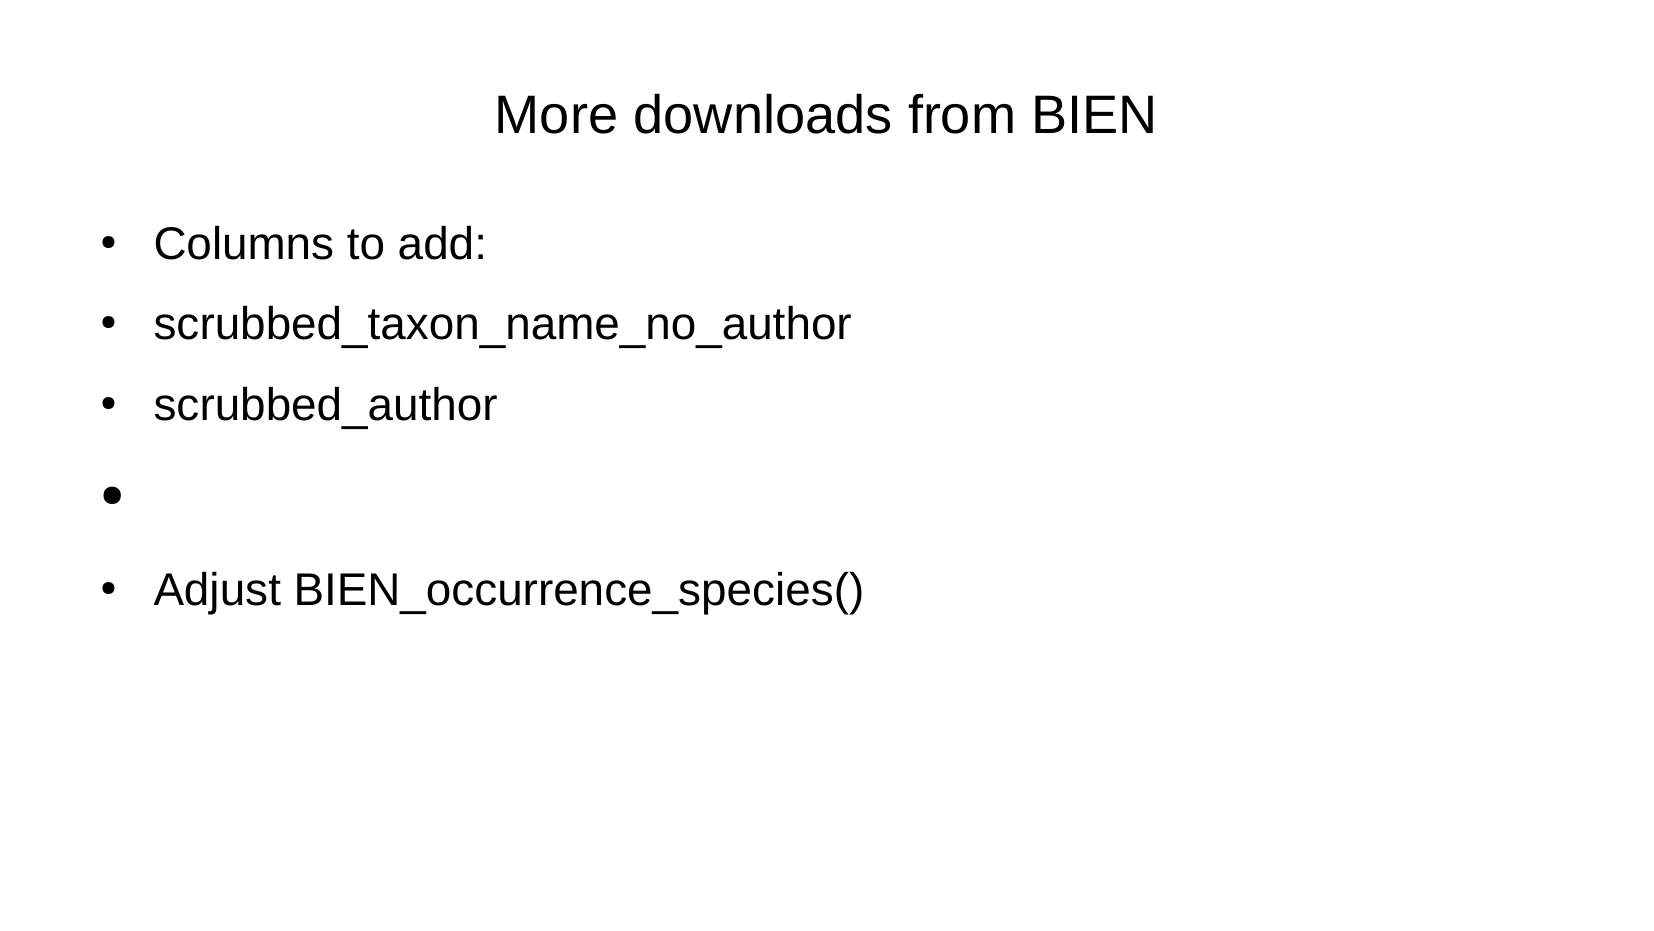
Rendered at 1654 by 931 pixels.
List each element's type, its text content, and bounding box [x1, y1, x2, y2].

title More downloads from BIEN [82, 37, 1571, 193]
list Columns to add: scrubbed_taxon_name_no_author scrubbed_author Adjust BIEN_occurrence_species() [82, 217, 1571, 758]
